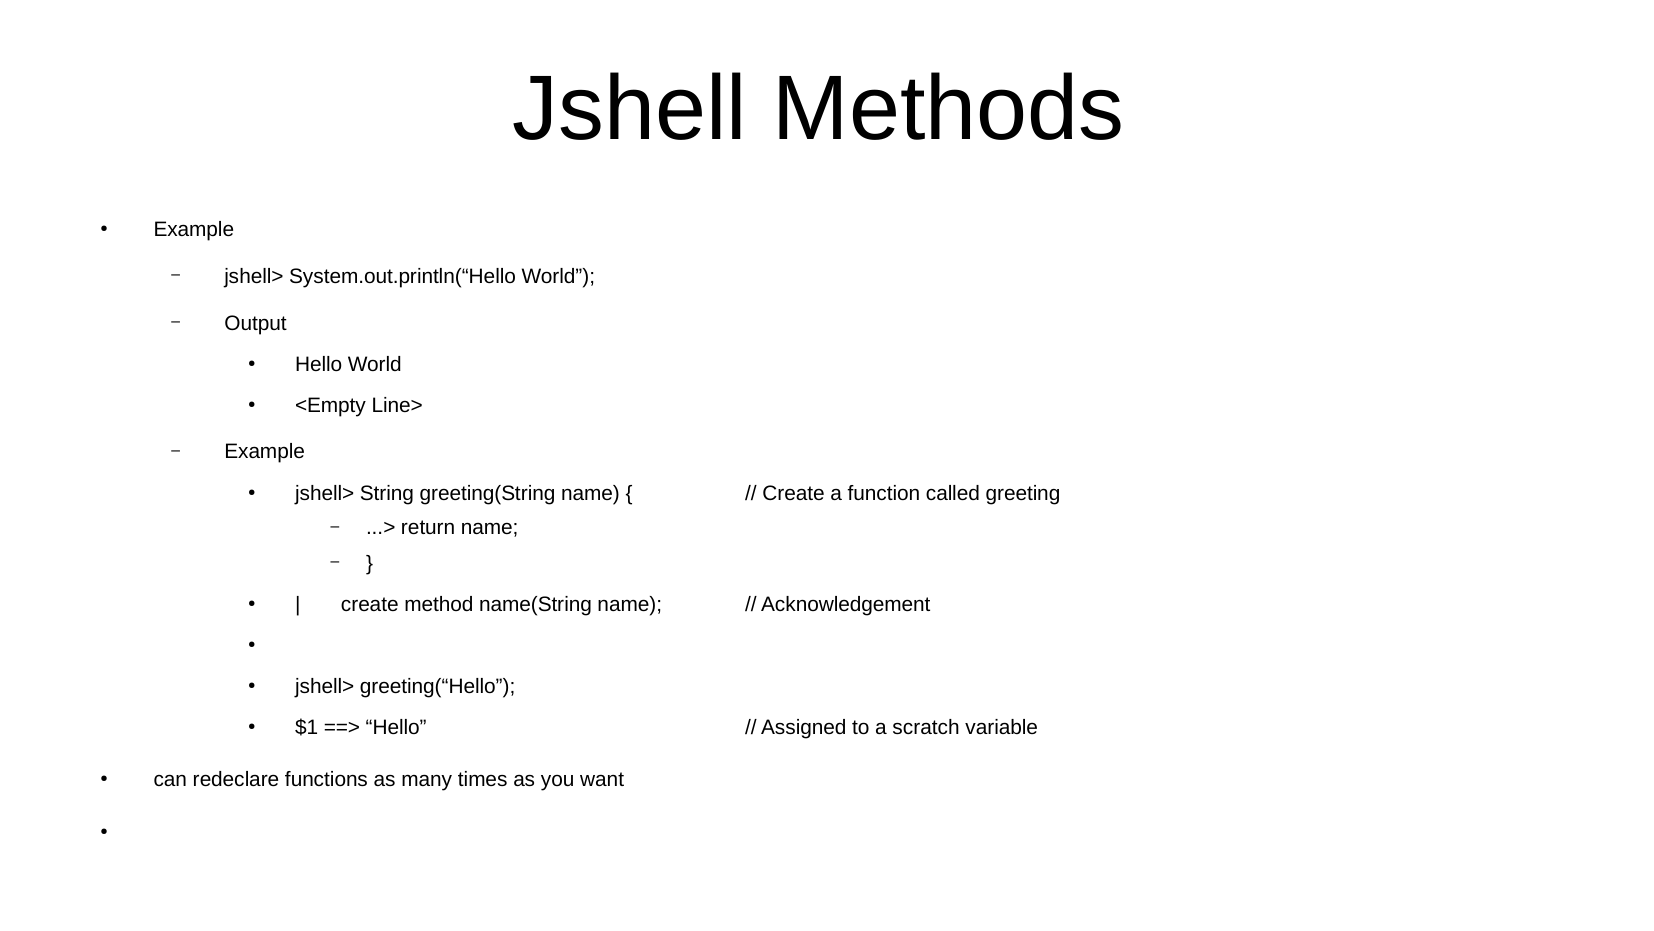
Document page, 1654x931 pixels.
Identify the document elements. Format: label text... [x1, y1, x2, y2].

list Example jshell> System.out.println(“Hello World”); Output Hello World <Empty Line> Example jshell> String greeting(String name) { // Create a function called greeting ...> return name; } | create method name(String name); // Acknowledgement jshell> greeting(“Hello”); $1 ==> “Hello” // Assigned to a scratch variable can redeclare functions as many times as you want [82, 217, 1621, 916]
title Jshell Methods [75, 30, 1564, 186]
